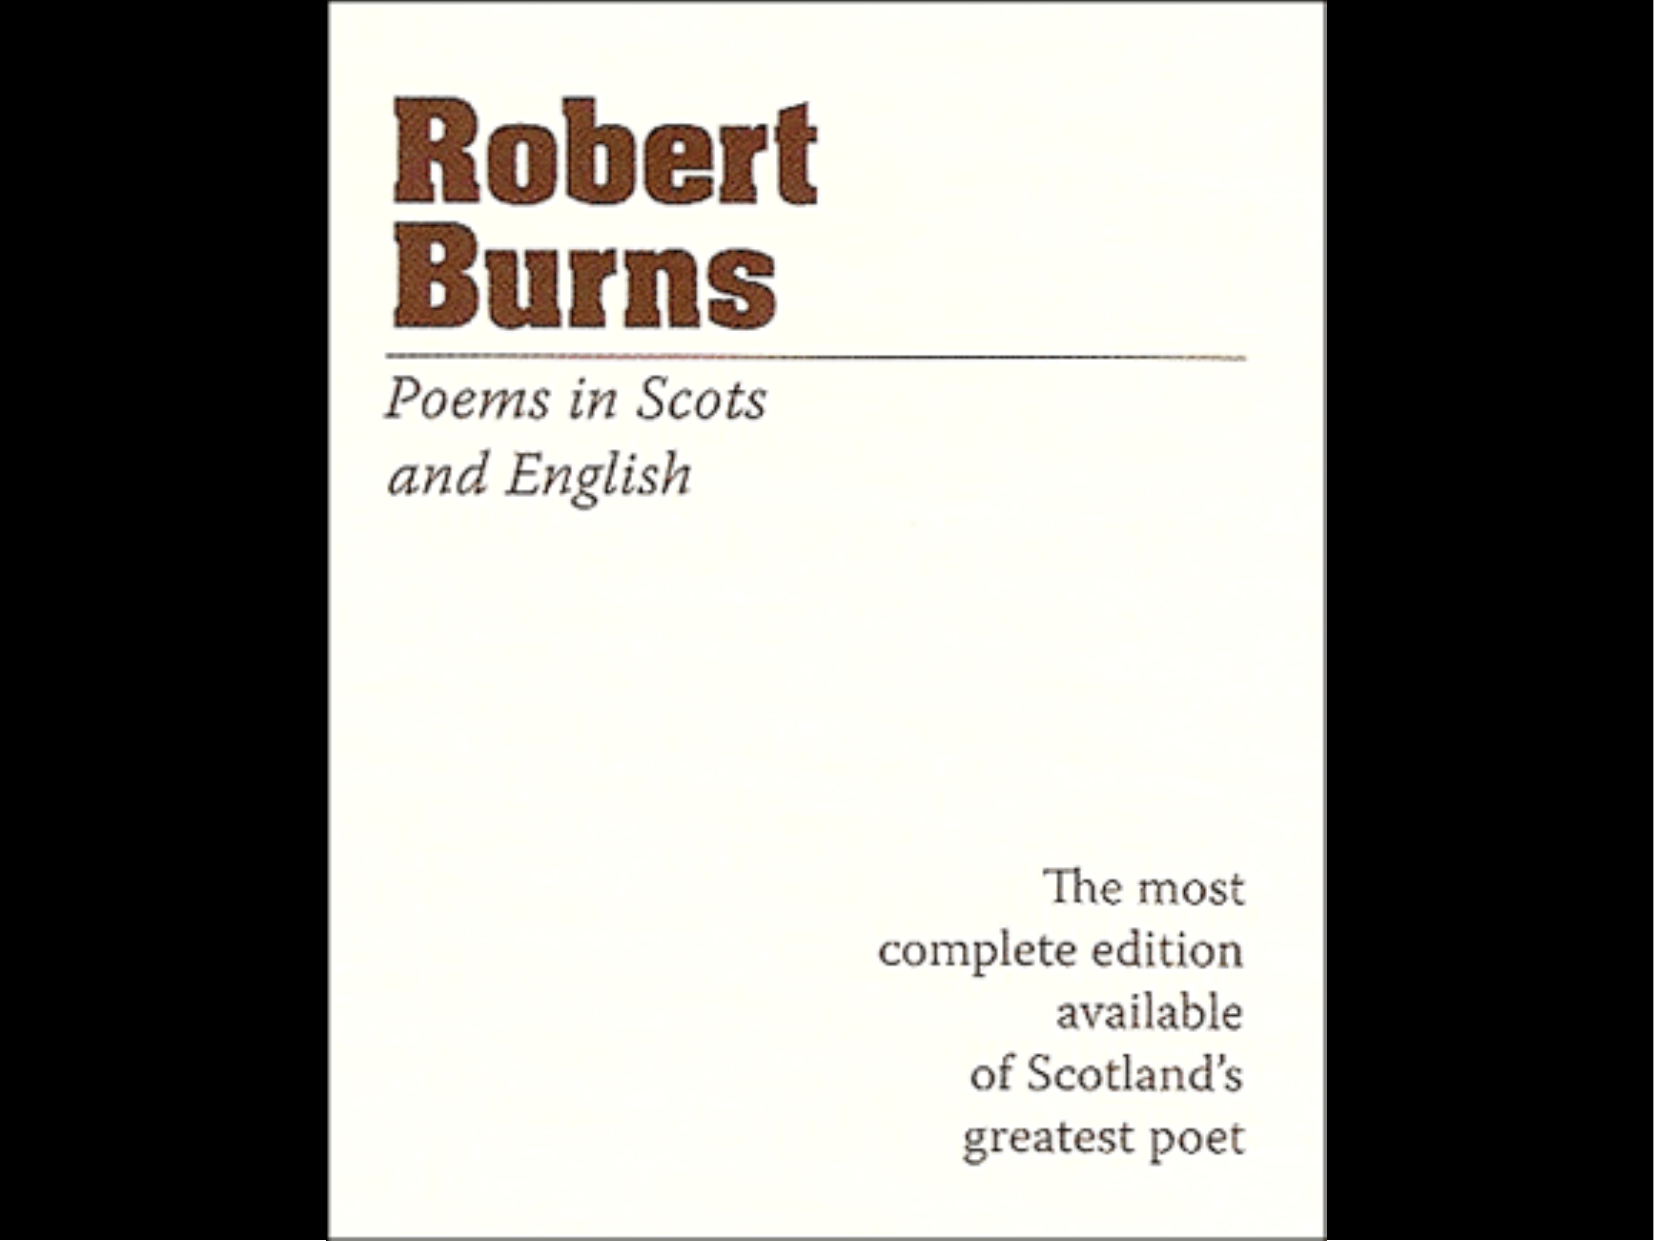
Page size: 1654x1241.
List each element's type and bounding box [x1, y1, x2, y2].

picture [326, 0, 1327, 1241]
